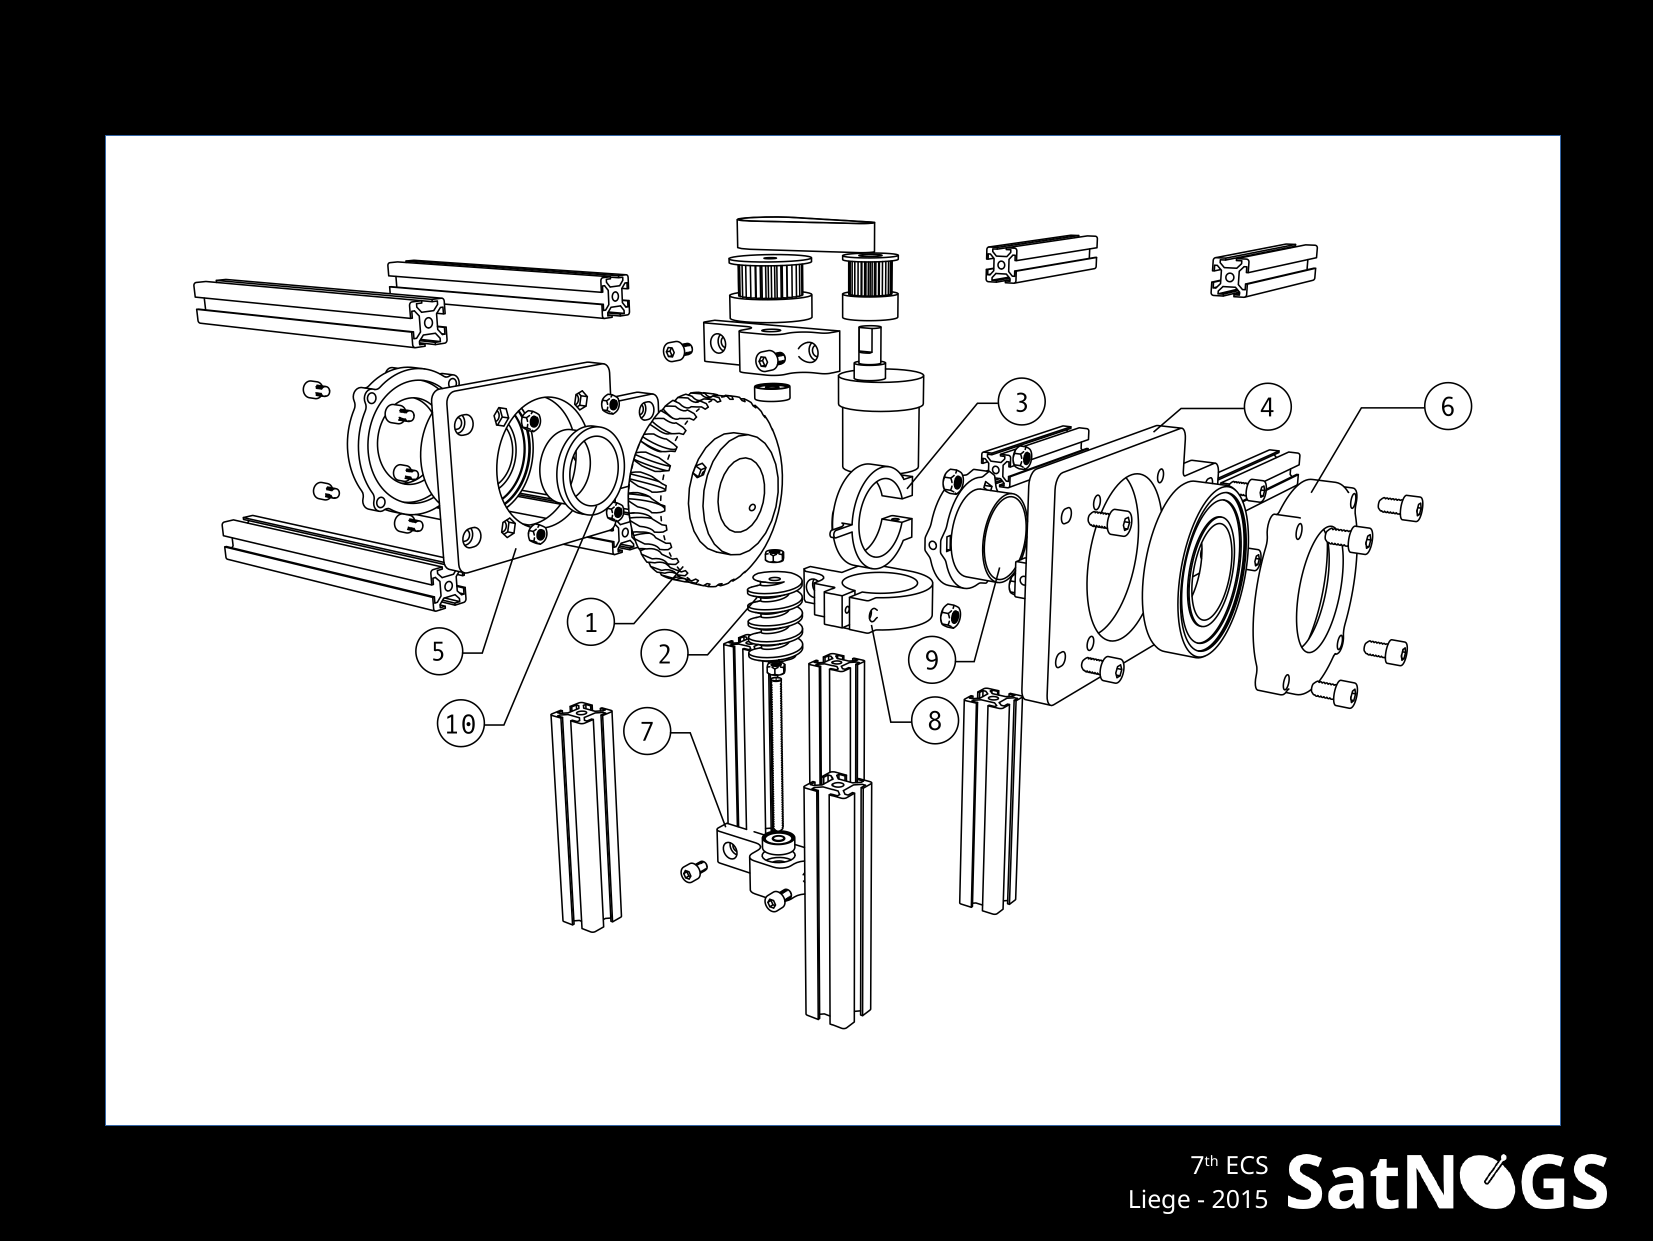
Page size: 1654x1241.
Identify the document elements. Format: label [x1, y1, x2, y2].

picture [1288, 1154, 1607, 1209]
picture [177, 200, 1488, 1045]
text_box [105, 135, 1561, 1126]
